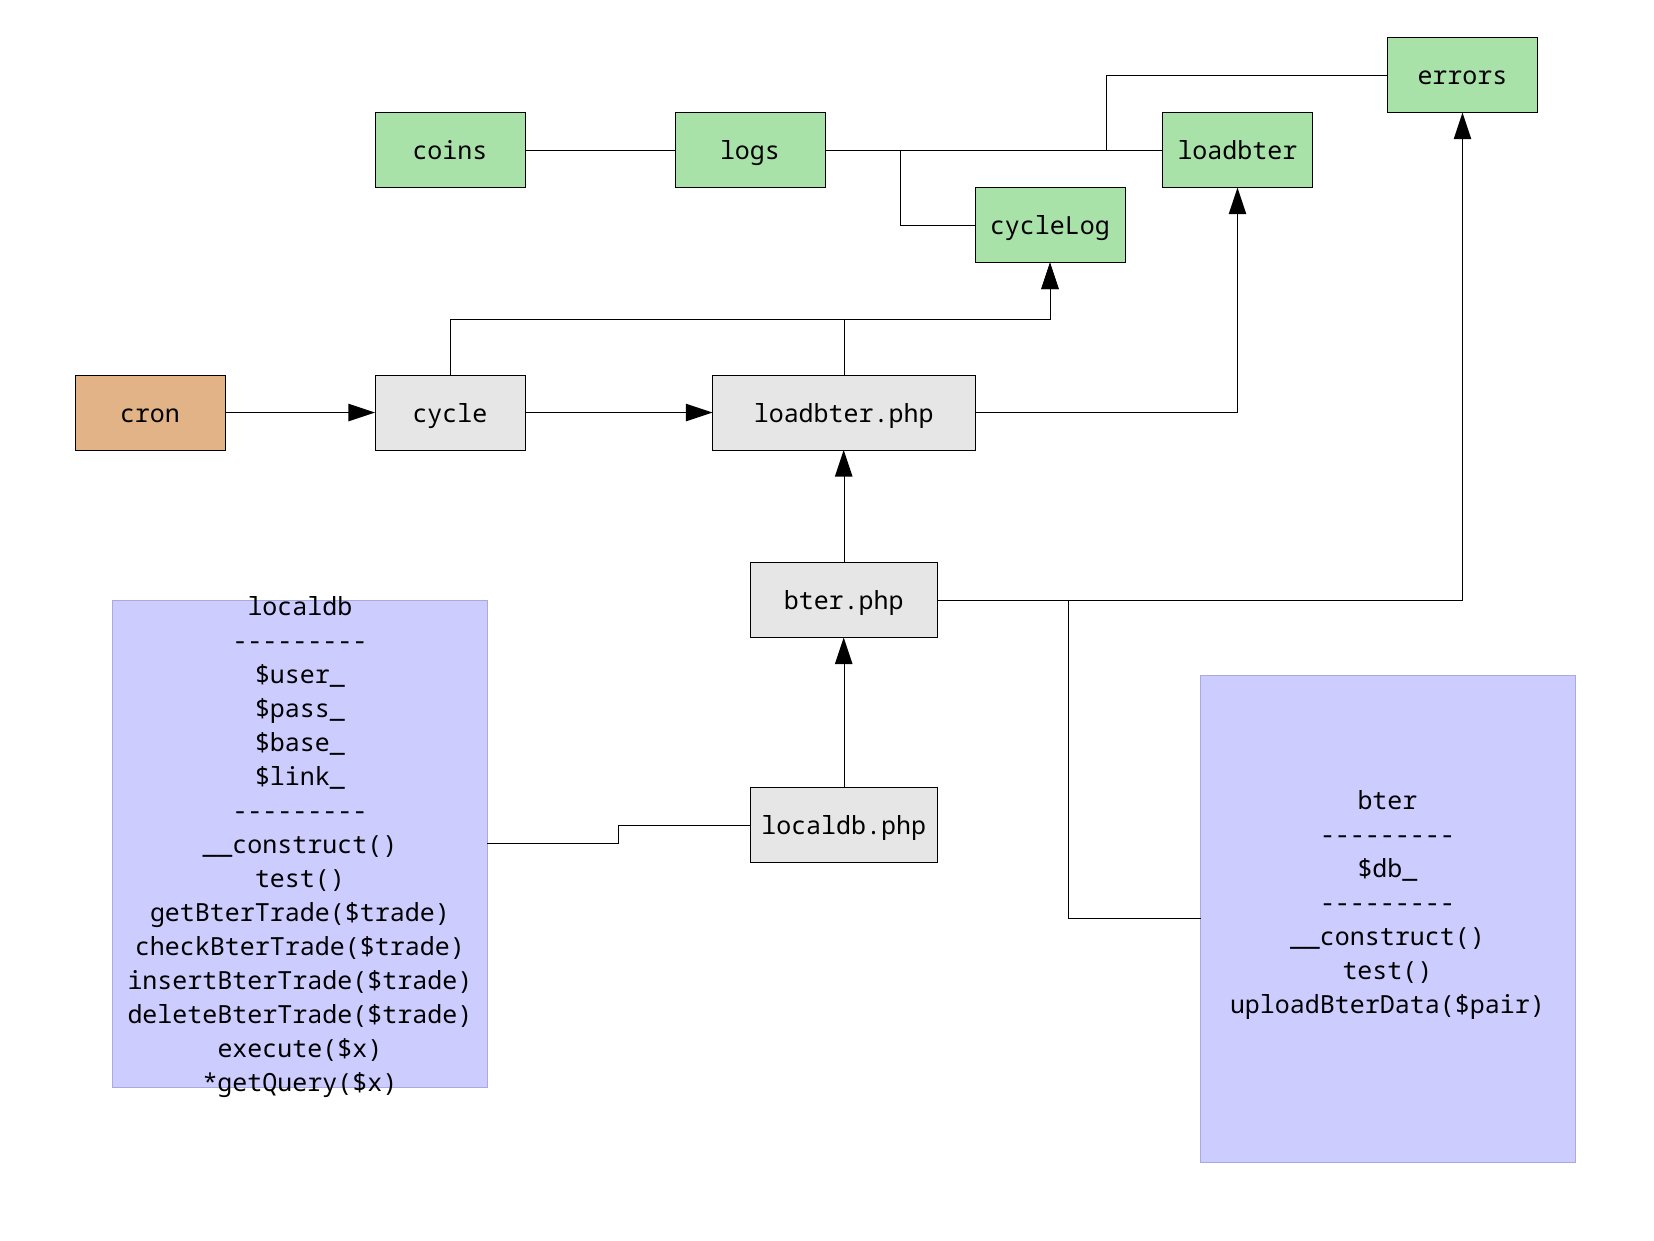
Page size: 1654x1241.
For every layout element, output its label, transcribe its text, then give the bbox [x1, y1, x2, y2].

text_box loadbter.php [712, 375, 976, 451]
text_box logs [675, 112, 826, 188]
text_box errors [1387, 37, 1538, 113]
text_box localdb --------- $user_ $pass_ $base_ $link_ --------- __construct() test() getBterTrade($trade) checkBterTrade($trade) insertBterTrade($trade) deleteBterTrade($trade) execute($x) *getQuery($x) [112, 600, 488, 1088]
text_box cycleLog [975, 187, 1126, 263]
text_box bter --------- $db_ --------- __construct() test() uploadBterData($pair) [1200, 675, 1576, 1163]
text_box loadbter [1162, 112, 1313, 188]
text_box cron [75, 375, 226, 451]
text_box localdb.php [750, 787, 938, 863]
text_box coins [375, 112, 526, 188]
text_box cycle [375, 375, 526, 451]
text_box bter.php [750, 562, 938, 638]
